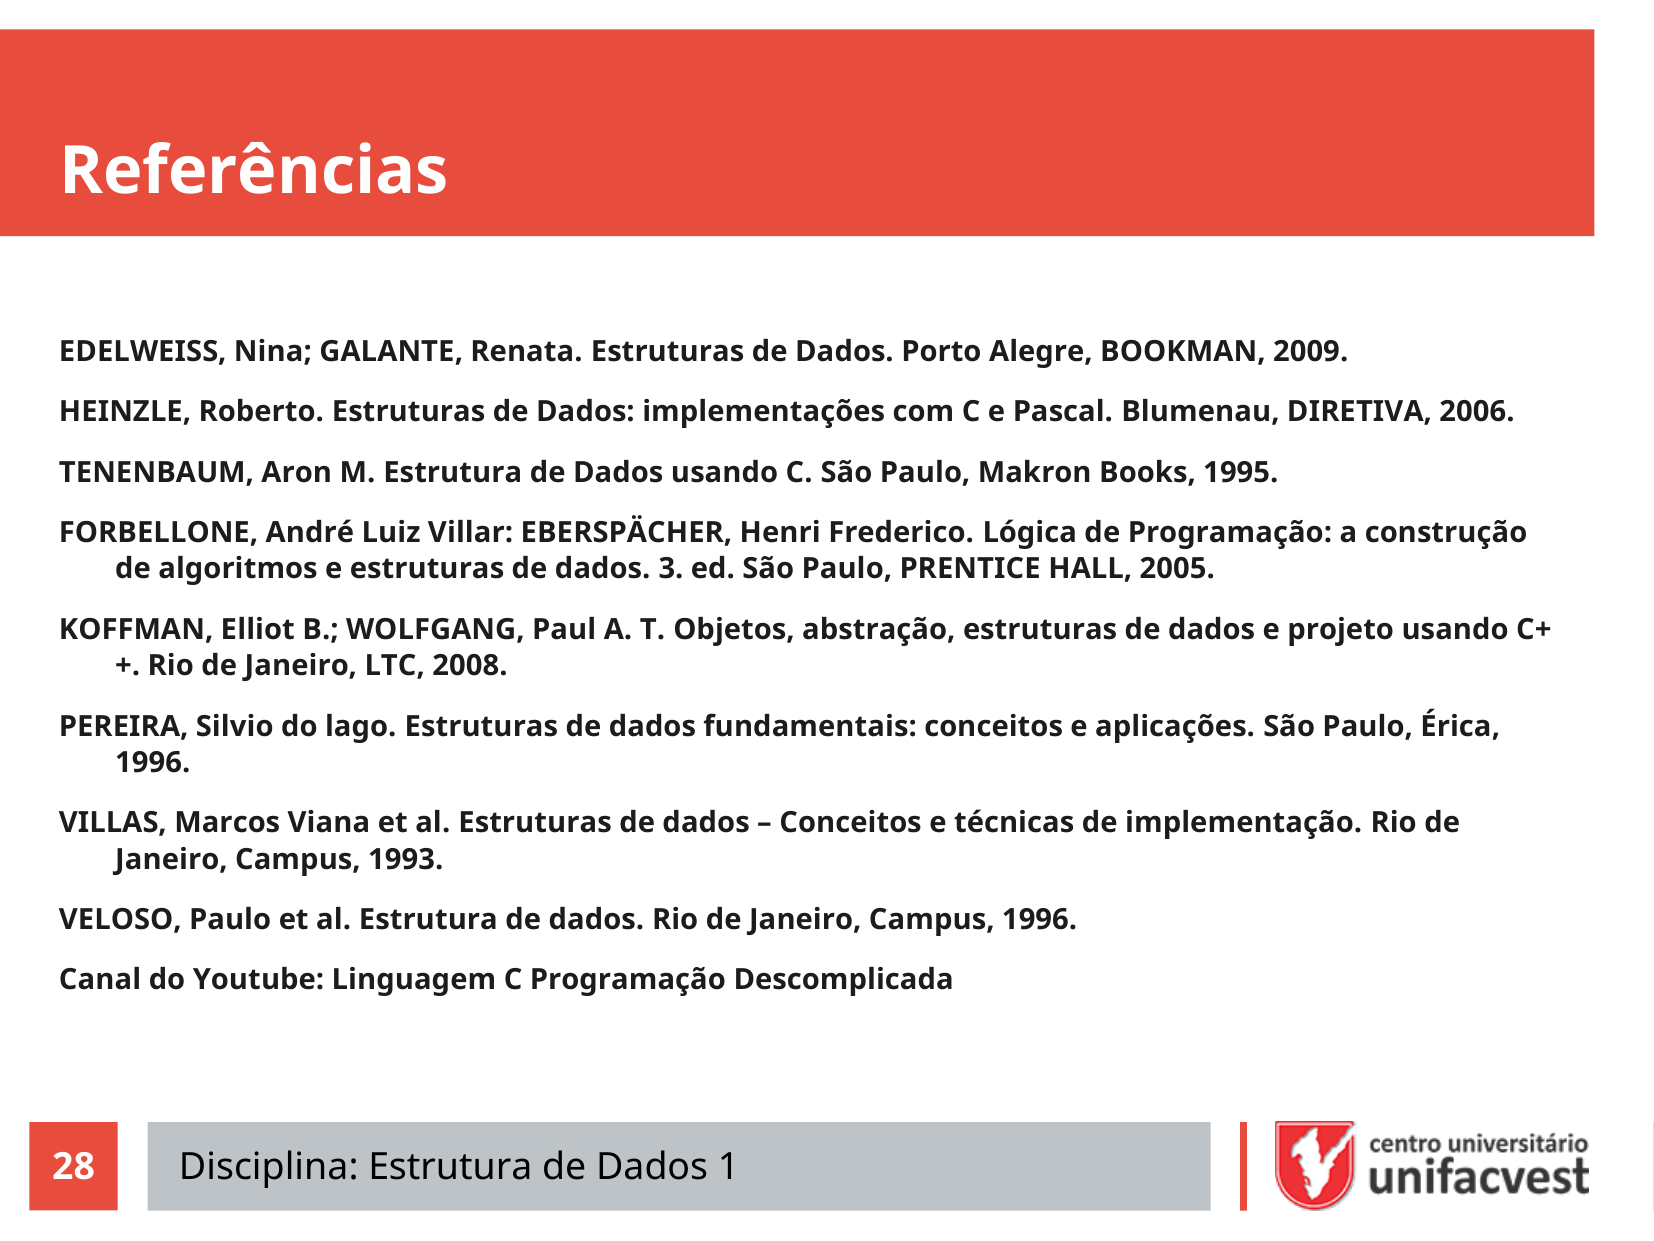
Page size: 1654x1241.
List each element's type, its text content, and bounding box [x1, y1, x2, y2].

picture [1275, 1121, 1589, 1211]
text_box [1248, 1120, 1654, 1212]
text_box Disciplina: Estrutura de Dados 1 [164, 1132, 1214, 1196]
list EDELWEISS, Nina; GALANTE, Renata. Estruturas de Dados. Porto Alegre, BOOKMAN, 2009. HEINZLE, Roberto. Estruturas de Dados: implementações com C e Pascal. Blumenau, DIRETIVA, 2006. TENENBAUM, Aron M. Estrutura de Dados usando C. São Paulo, Makron Books, 1995. FORBELLONE, André Luiz Villar: EBERSPÄCHER, Henri Frederico. Lógica de Programação: a construção de algoritmos e estruturas de dados. 3. ed. São Paulo, PRENTICE HALL, 2005. KOFFMAN, Elliot B.; WOLFGANG, Paul A. T. Objetos, abstração, estruturas de dados e projeto usando C++. Rio de Janeiro, LTC, 2008. PEREIRA, Silvio do lago. Estruturas de dados fundamentais: conceitos e aplicações. São Paulo, Érica, 1996. VILLAS, Marcos Viana et al. Estruturas de dados – Conceitos e técnicas de implementação. Rio de Janeiro, Campus, 1993. VELOSO, Paulo et al. Estrutura de dados. Rio de Janeiro, Campus, 1996. Canal do Youtube: Linguagem C Programação Descomplicada [59, 330, 1566, 1099]
title Referências [59, 59, 1595, 207]
